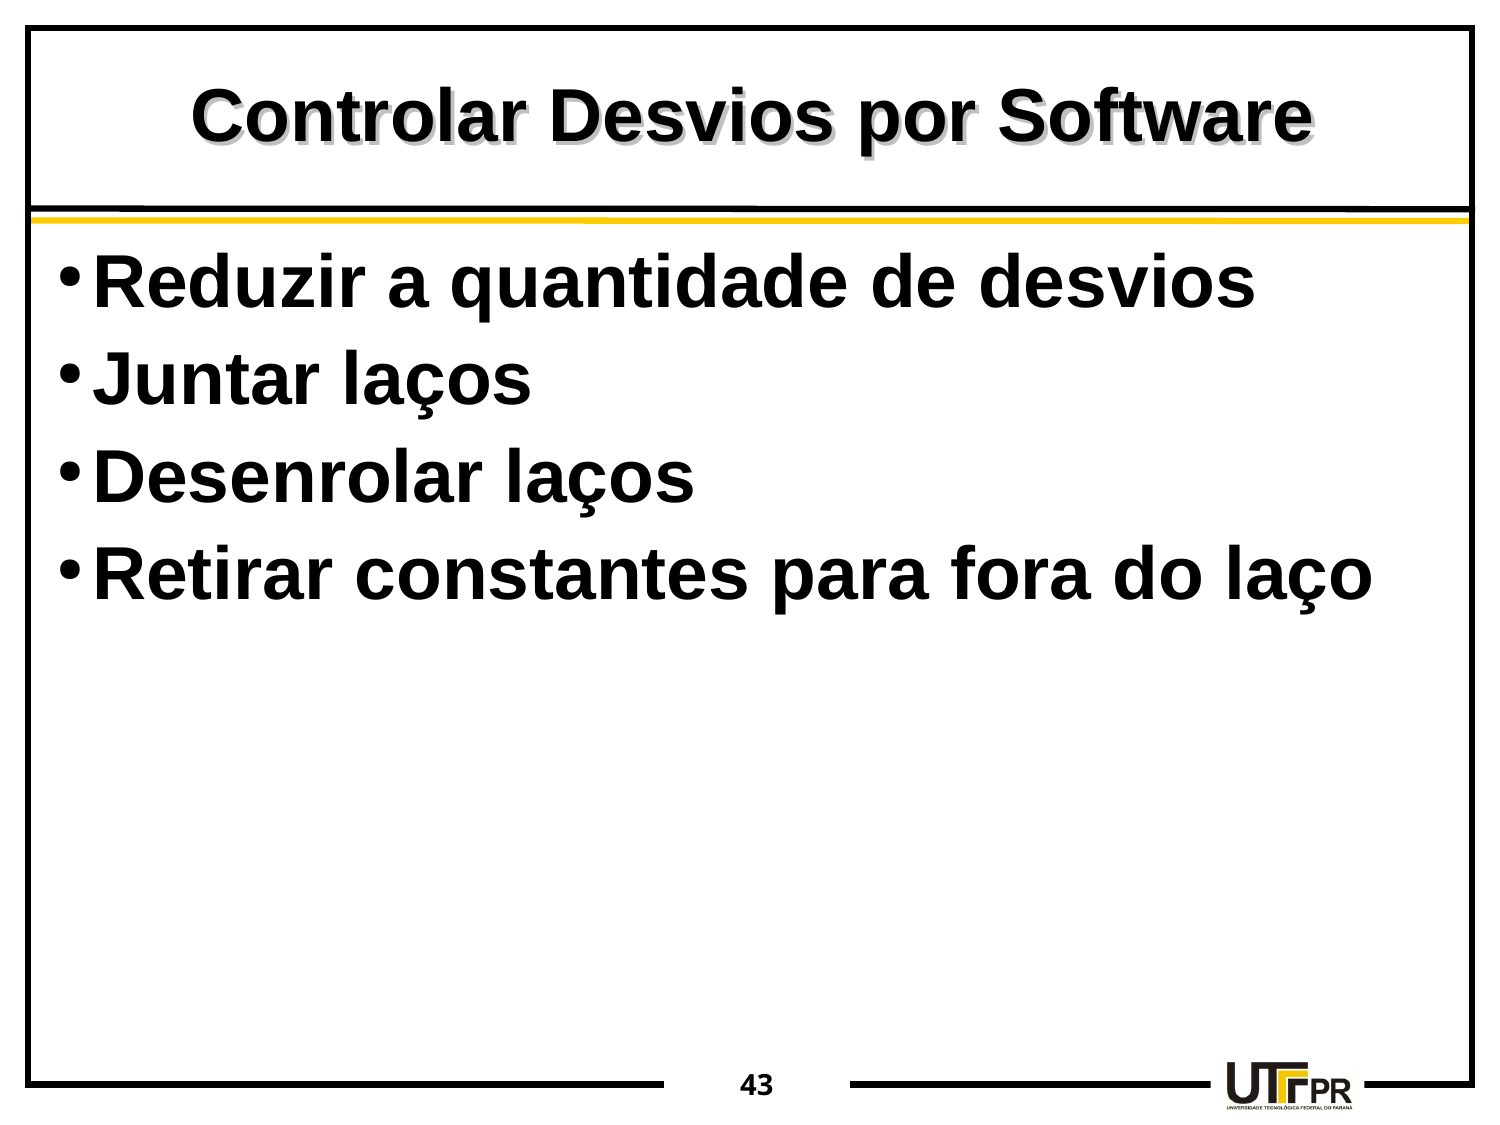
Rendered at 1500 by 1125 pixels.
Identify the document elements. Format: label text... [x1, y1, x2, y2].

list Reduzir a quantidade de desvios Juntar laços Desenrolar laços Retirar constantes para fora do laço [41, 234, 1447, 886]
title Controlar Desvios por Software [29, 73, 1477, 168]
picture [1226, 1062, 1353, 1110]
